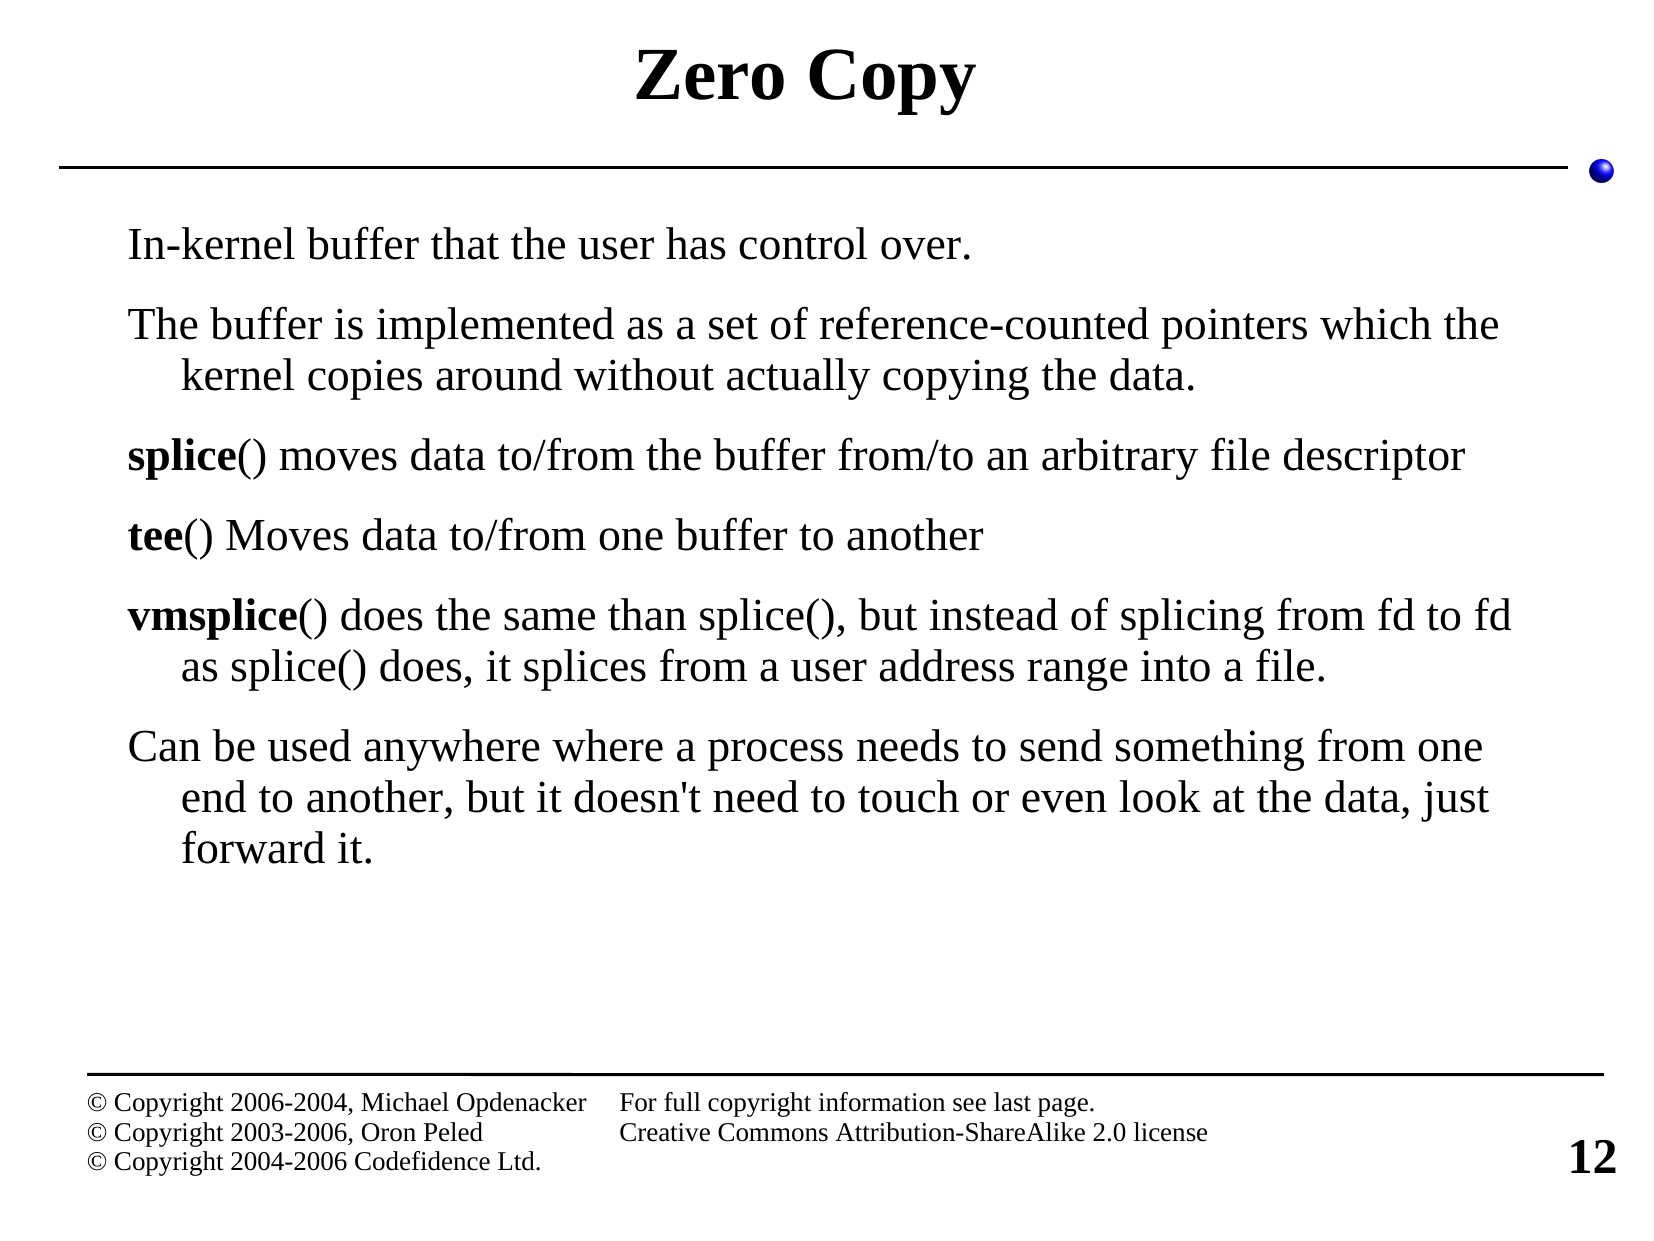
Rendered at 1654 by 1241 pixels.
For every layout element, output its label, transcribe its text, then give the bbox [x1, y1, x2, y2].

list In-kernel buffer that the user has control over. The buffer is implemented as a set of reference-counted pointers which the kernel copies around without actually copying the data. splice() moves data to/from the buffer from/to an arbitrary file descriptor tee() Moves data to/from one buffer to another vmsplice() does the same than splice(), but instead of splicing from fd to fd as splice() does, it splices from a user address range into a file. Can be used anywhere where a process needs to send something from one end to another, but it doesn't need to touch or even look at the data, just forward it. [109, 218, 1522, 1069]
title Zero Copy [60, 18, 1551, 132]
